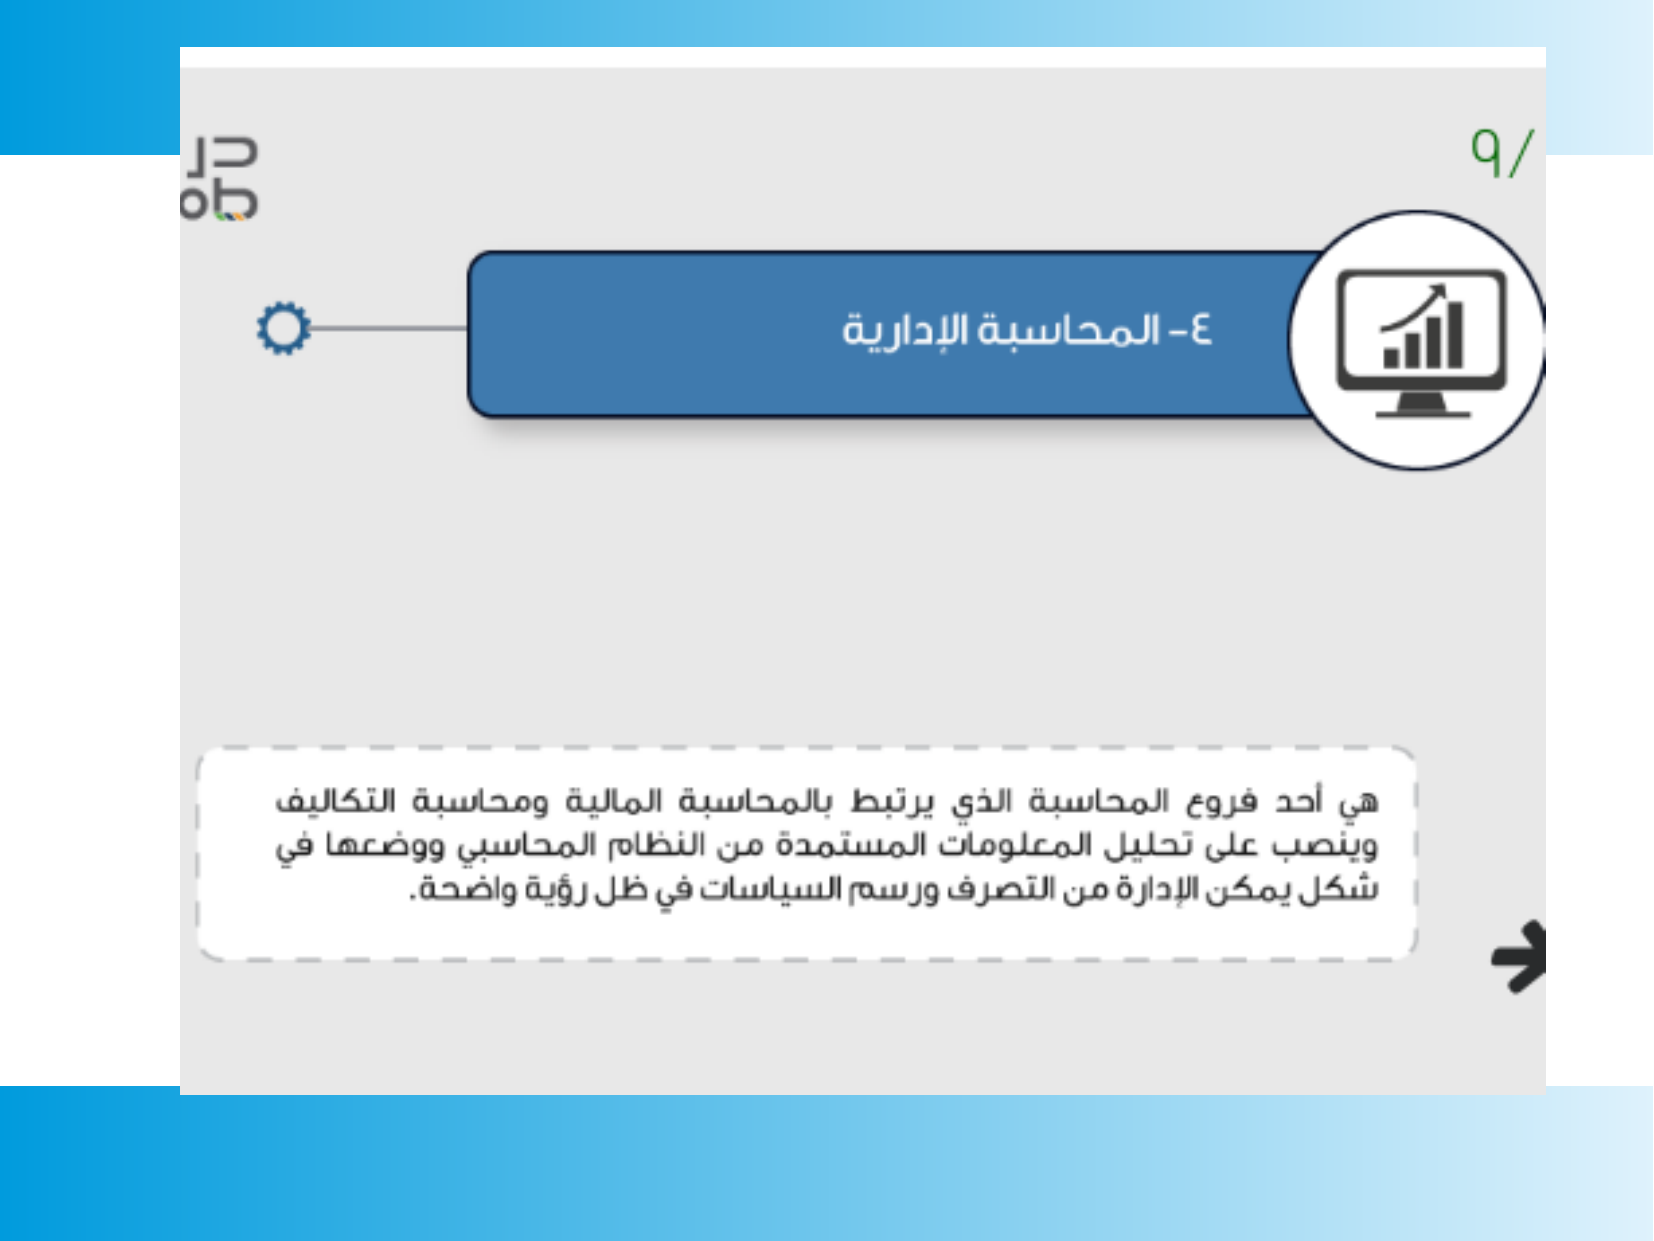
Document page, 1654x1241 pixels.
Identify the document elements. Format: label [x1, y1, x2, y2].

picture [180, 47, 1546, 1096]
